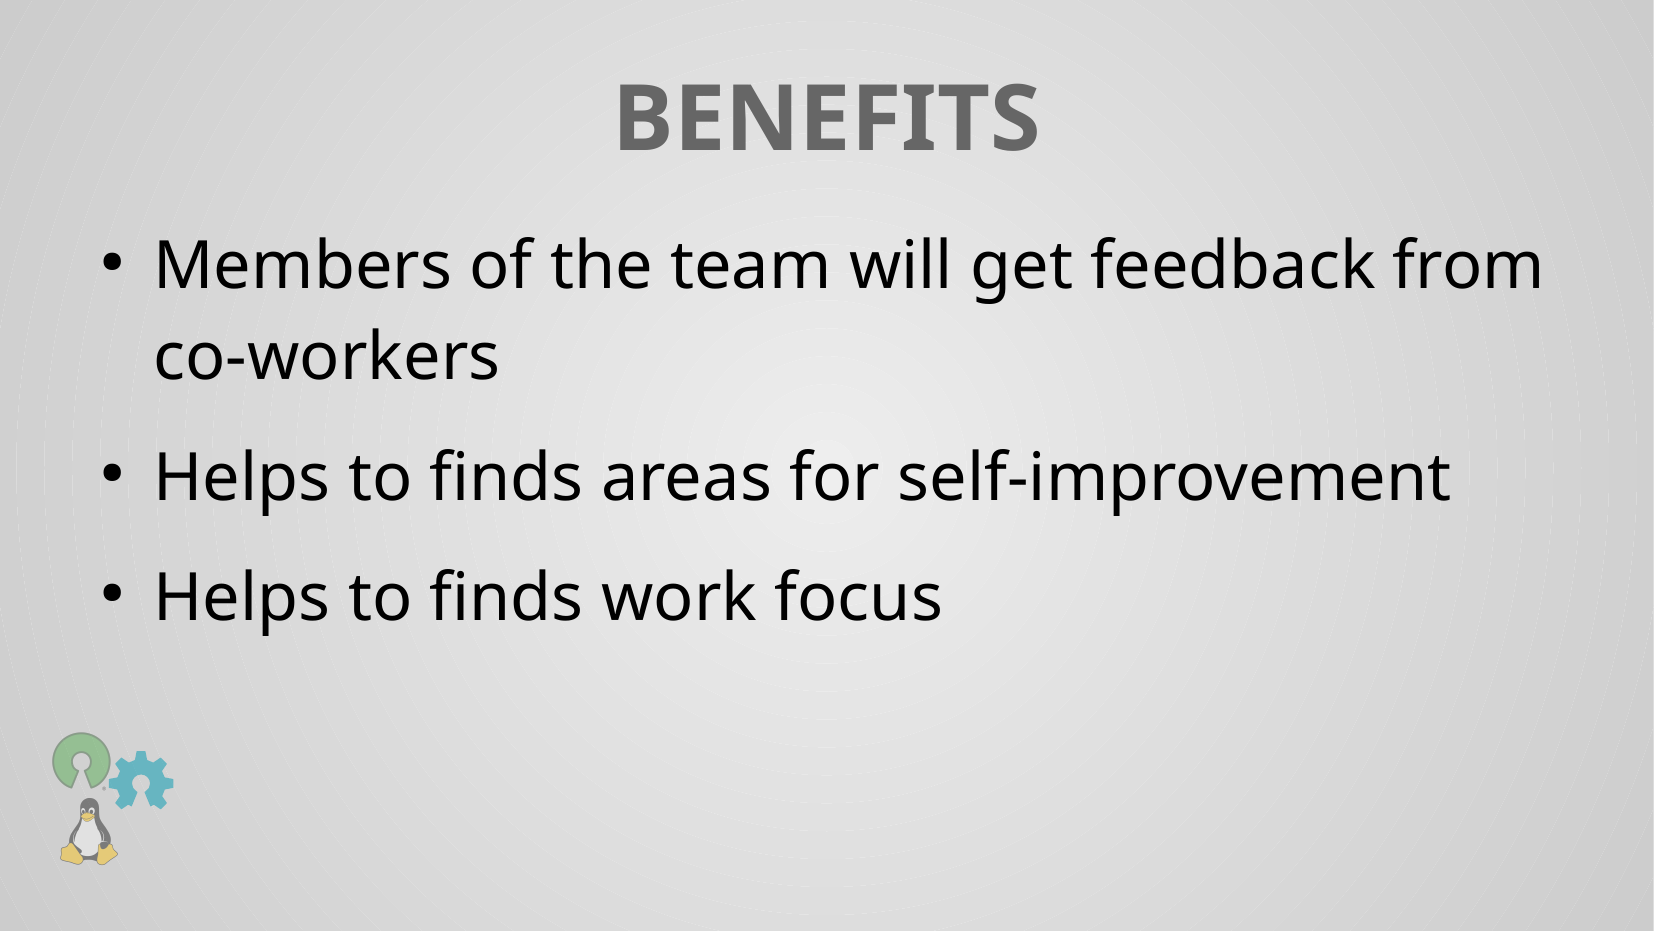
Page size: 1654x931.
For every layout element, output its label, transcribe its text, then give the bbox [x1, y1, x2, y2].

list Members of the team will get feedback from co-workers Helps to finds areas for self-improvement Helps to finds work focus [82, 217, 1571, 758]
title Benefits [82, 37, 1571, 193]
